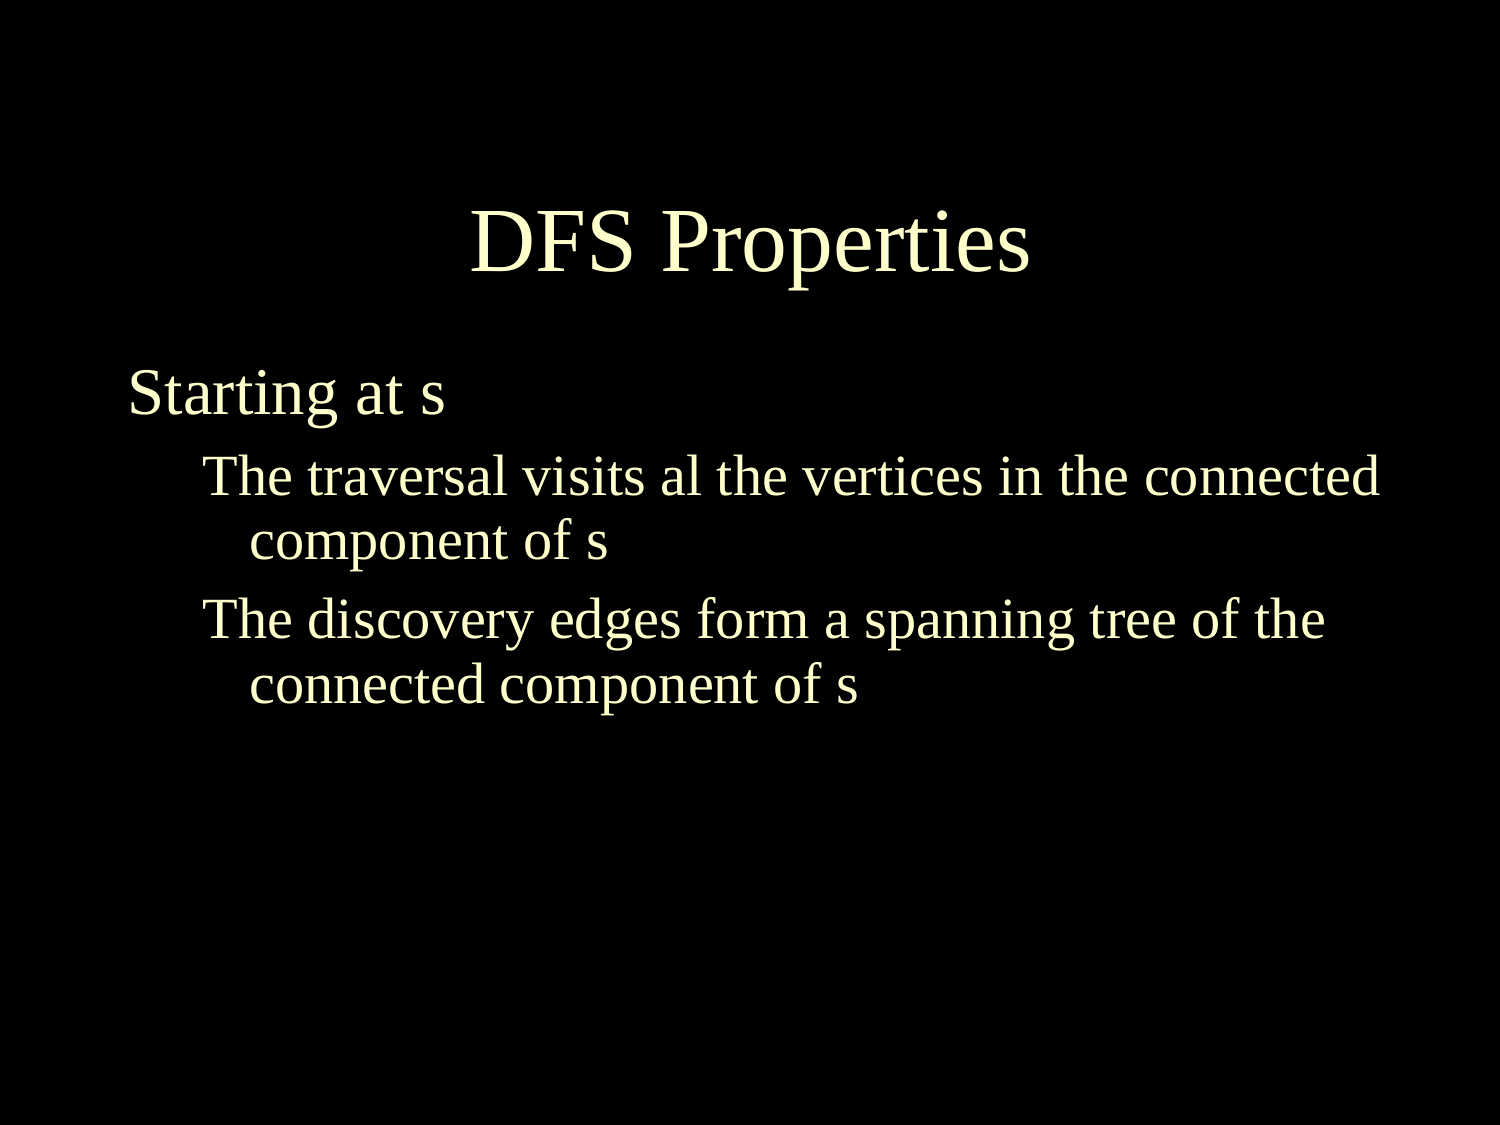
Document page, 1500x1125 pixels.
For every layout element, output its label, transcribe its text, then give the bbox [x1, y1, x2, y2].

list Starting at s The traversal visits al the vertices in the connected component of s The discovery edges form a spanning tree of the connected component of s [112, 347, 1482, 1026]
title DFS Properties [22, 145, 1480, 336]
